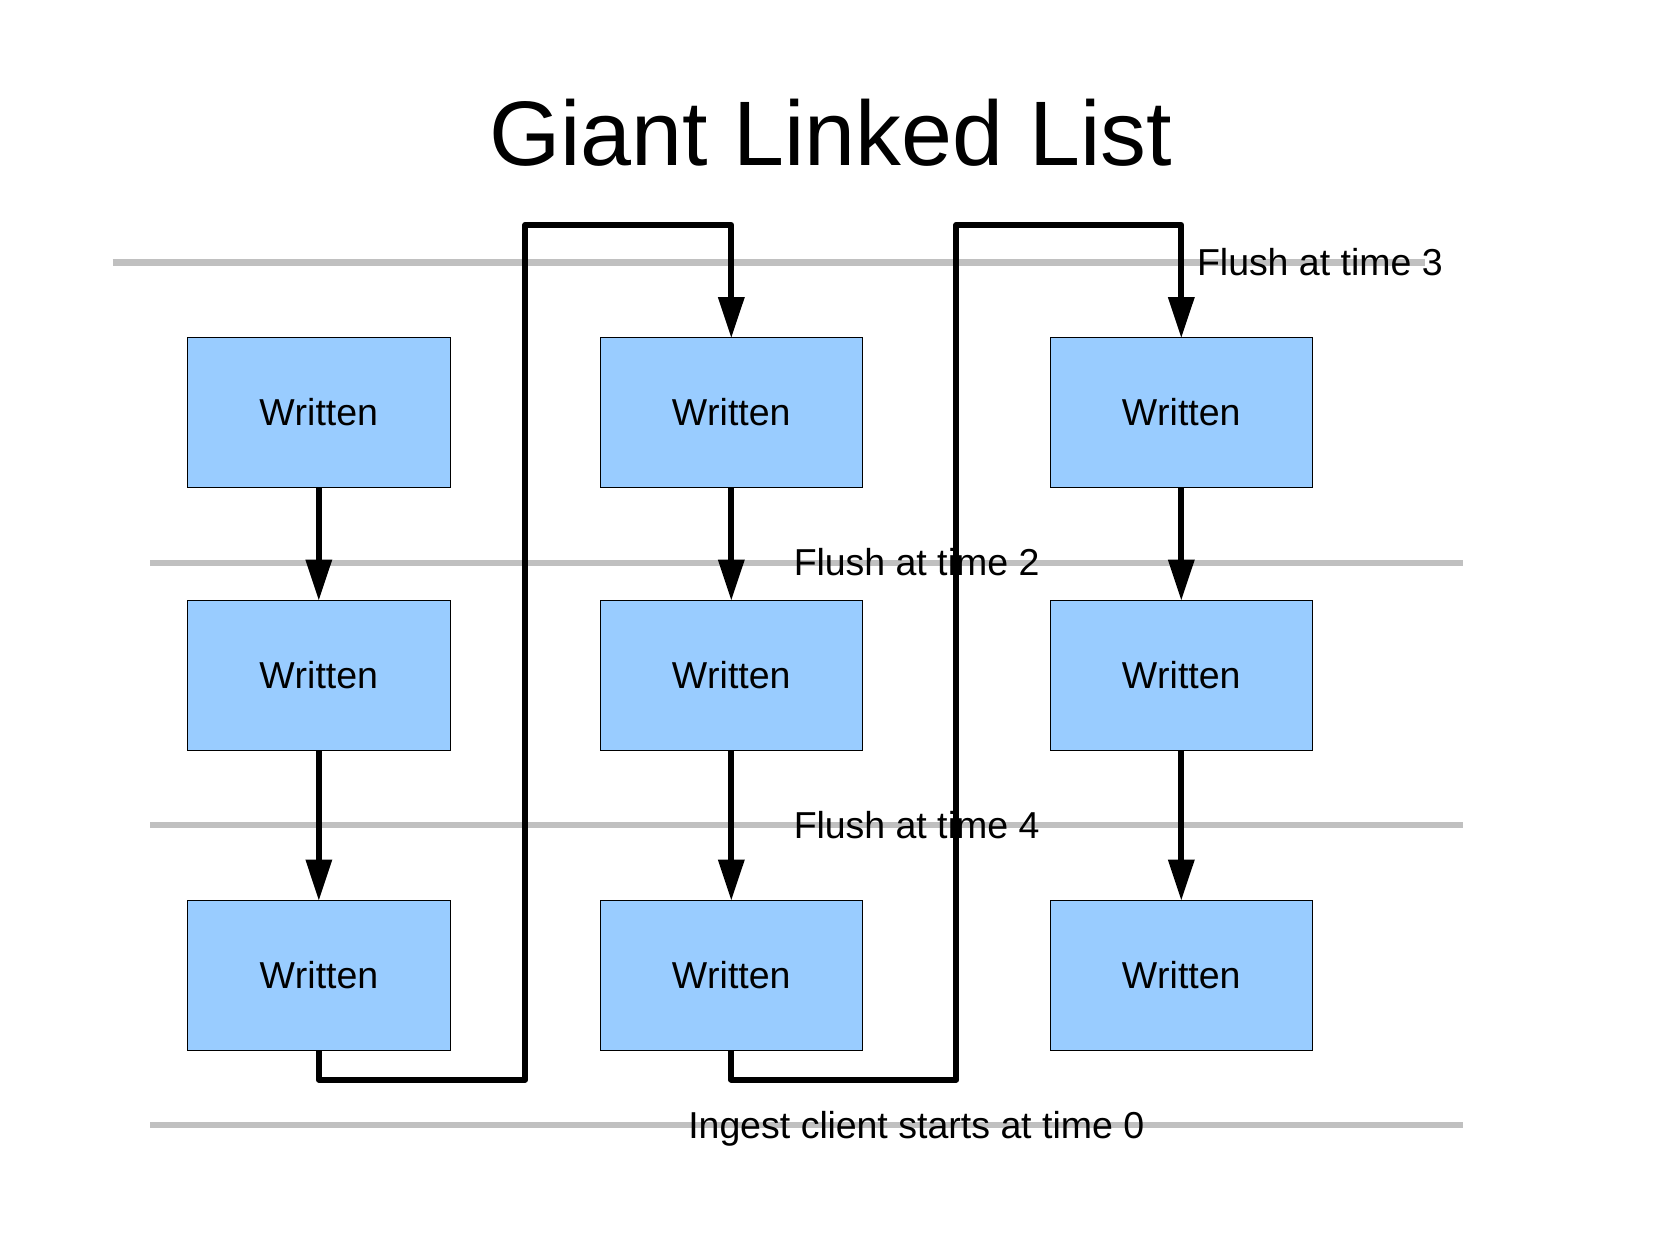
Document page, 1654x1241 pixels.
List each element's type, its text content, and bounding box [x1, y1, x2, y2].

text_box Written [1050, 900, 1313, 1051]
text_box Written [1050, 337, 1313, 488]
text_box Written [600, 600, 863, 751]
title Giant Linked List [86, 37, 1576, 230]
text_box Written [600, 337, 863, 488]
text_box Written [187, 337, 451, 488]
text_box Written [187, 900, 451, 1051]
text_box Written [600, 900, 863, 1051]
text_box Written [1050, 600, 1313, 751]
text_box Written [187, 600, 451, 751]
